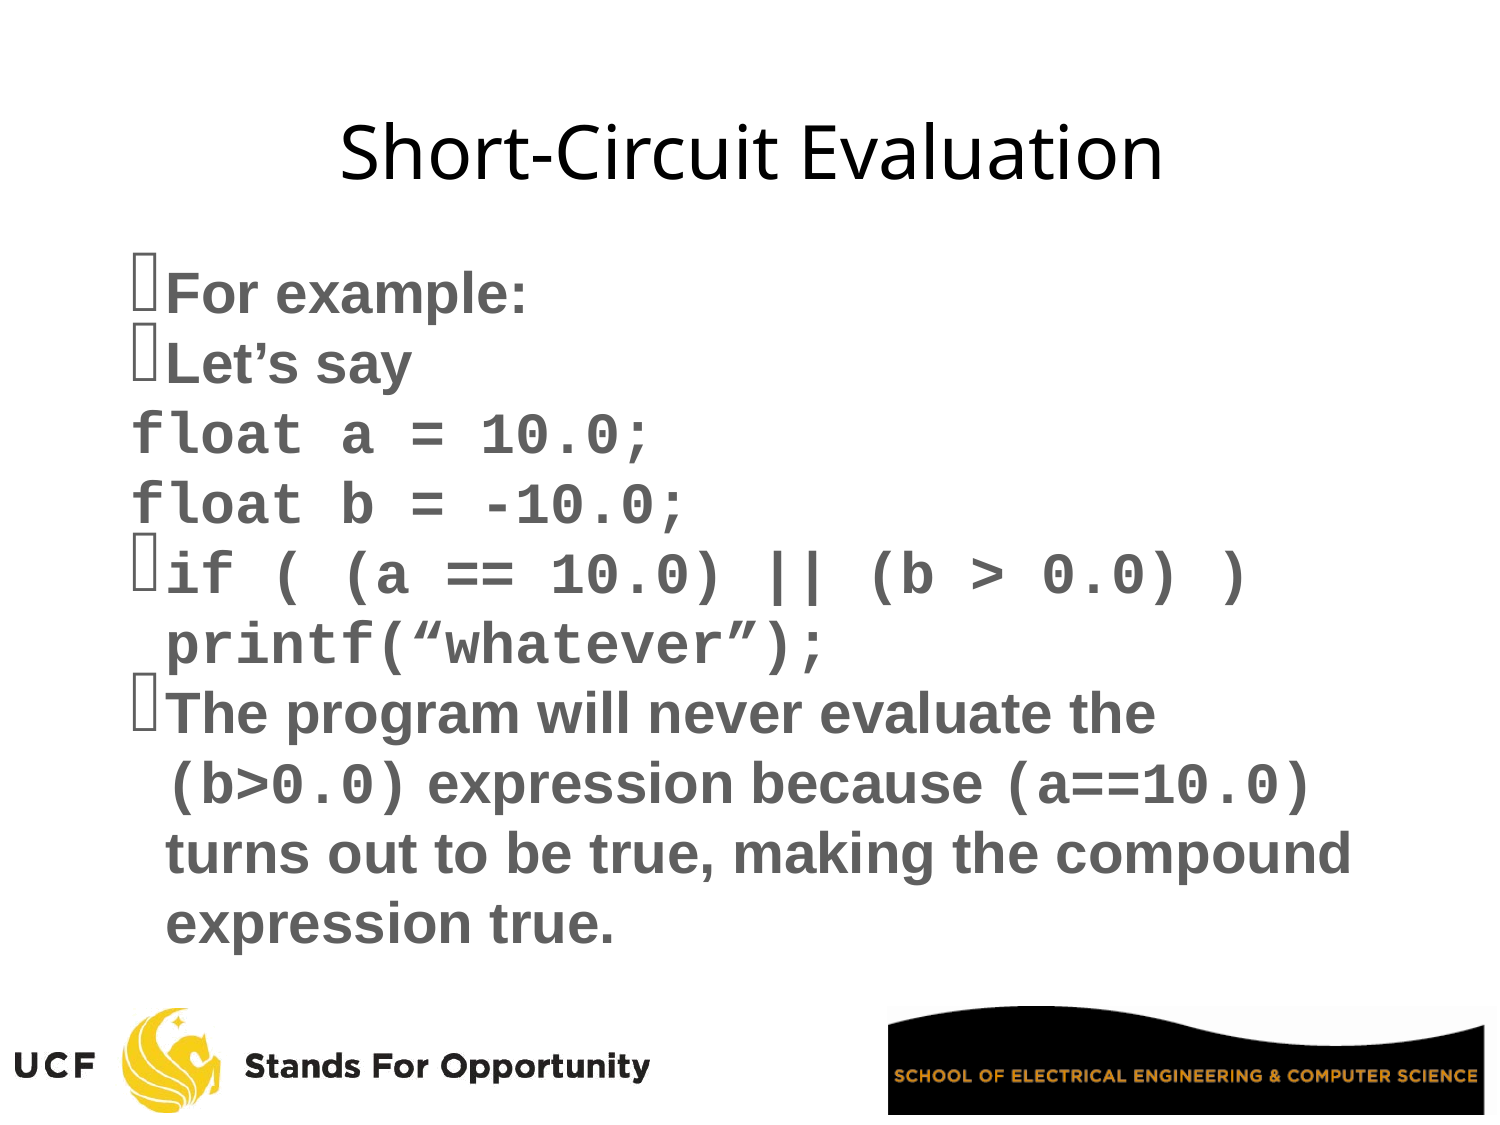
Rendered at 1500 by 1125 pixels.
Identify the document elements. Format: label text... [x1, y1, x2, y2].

picture [15, 1008, 650, 1113]
text_box For example: Let’s say float a = 10.0; float b = -10.0; if ( (a == 10.0) || (b > 0.0) ) printf(“whatever”); The program will never evaluate the (b>0.0) expression because (a==10.0) turns out to be true, making the compound expression true. [115, 247, 1391, 1036]
picture [887, 1006, 1497, 1115]
text_box Short-Circuit Evaluation [79, 52, 1427, 248]
